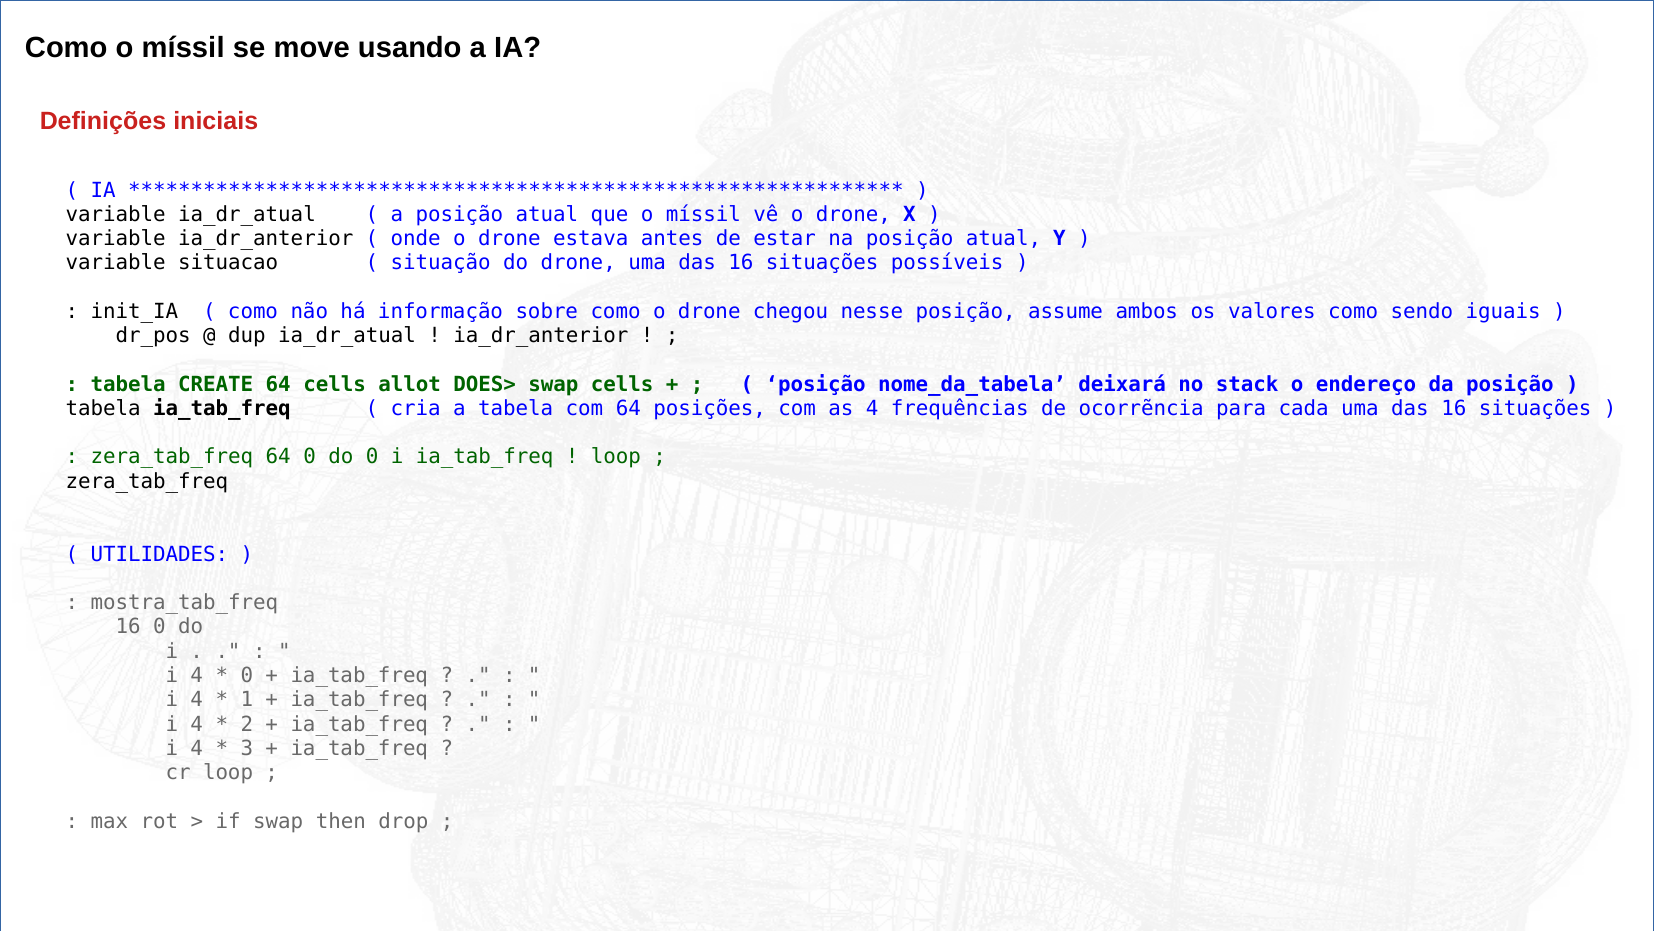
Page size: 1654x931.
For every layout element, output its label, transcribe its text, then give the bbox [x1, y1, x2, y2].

text_box ( IA ************************************************************** ) variable ia_dr_atual ( a posição atual que o míssil vê o drone, X ) variable ia_dr_anterior ( onde o drone estava antes de estar na posição atual, Y ) variable situacao ( situação do drone, uma das 16 situações possíveis ) : init_IA ( como não há informação sobre como o drone chegou nesse posição, assume ambos os valores como sendo iguais ) dr_pos @ dup ia_dr_atual ! ia_dr_anterior ! ; : tabela CREATE 64 cells allot DOES> swap cells + ; ( ‘posição nome_da_tabela’ deixará no stack o endereço da posição ) tabela ia_tab_freq ( cria a tabela com 64 posições, com as 4 frequências de ocorrẽncia para cada uma das 16 situações ) : zera_tab_freq 64 0 do 0 i ia_tab_freq ! loop ; zera_tab_freq ( UTILIDADES: ) : mostra_tab_freq 16 0 do i . ." : " i 4 * 0 + ia_tab_freq ? ." : " i 4 * 1 + ia_tab_freq ? ." : " i 4 * 2 + ia_tab_freq ? ." : " i 4 * 3 + ia_tab_freq ? cr loop ; : max rot > if swap then drop ; [50, 170, 1631, 865]
text_box Definições iniciais [25, 99, 274, 142]
text_box Como o míssil se move usando a IA? [10, 6, 1592, 71]
